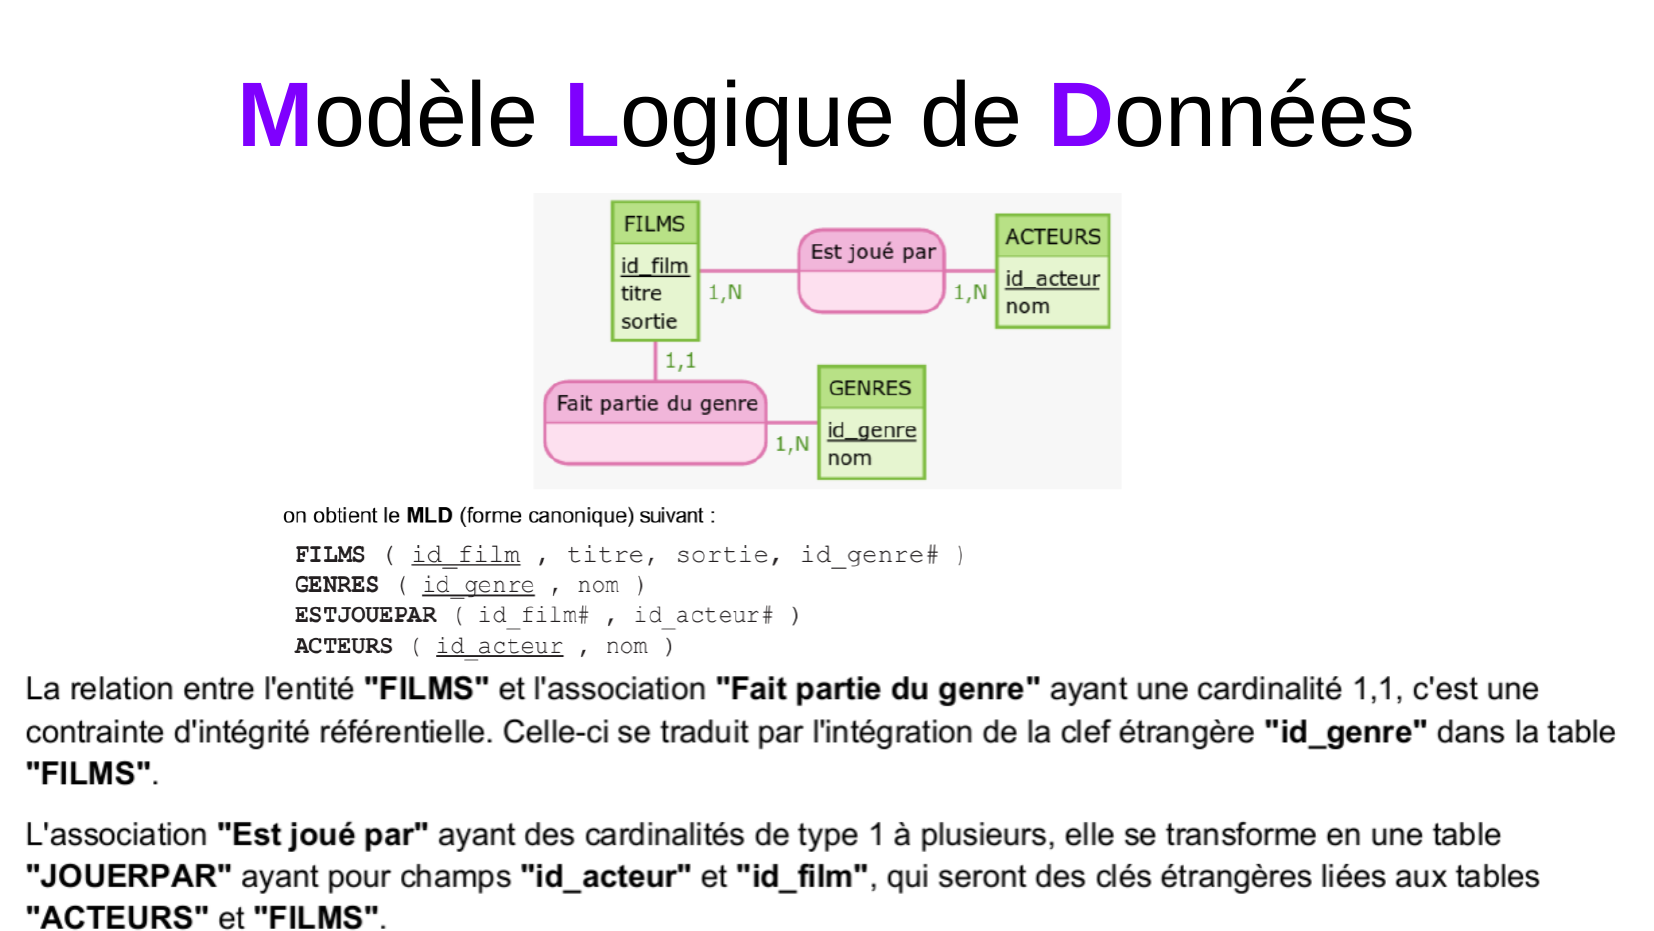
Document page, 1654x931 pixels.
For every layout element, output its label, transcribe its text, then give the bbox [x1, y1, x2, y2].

picture [0, 667, 1654, 931]
picture [265, 192, 1388, 661]
title Modèle Logique de Données [82, 37, 1571, 193]
